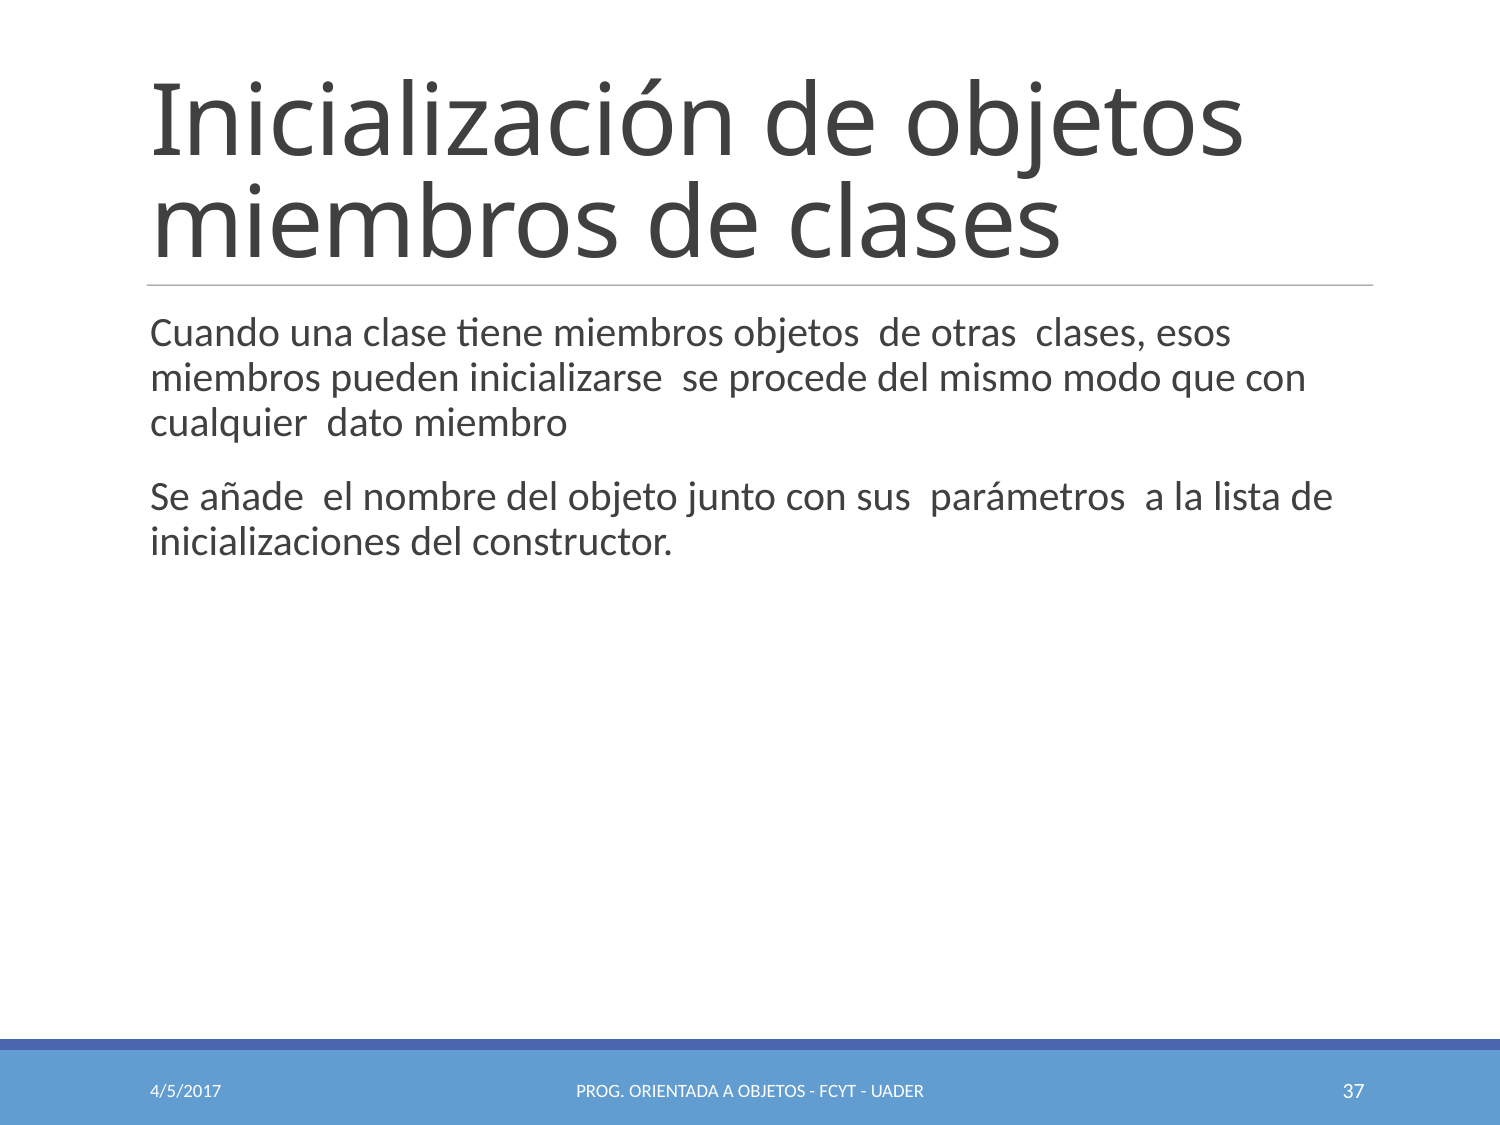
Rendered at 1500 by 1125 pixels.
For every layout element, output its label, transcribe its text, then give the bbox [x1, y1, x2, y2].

list Cuando una clase tiene miembros objetos de otras clases, esos miembros pueden inicializarse se procede del mismo modo que con cualquier dato miembro Se añade el nombre del objeto junto con sus parámetros a la lista de inicializaciones del constructor. [135, 302, 1373, 963]
slide_number 4/5/2017 [135, 1059, 440, 1120]
footer Prog. Orientada a Objetos - FCyT - UADER [453, 1059, 1047, 1120]
title Inicialización de objetos miembros de clases [135, 47, 1373, 285]
slide_number <número> [1218, 1059, 1380, 1120]
